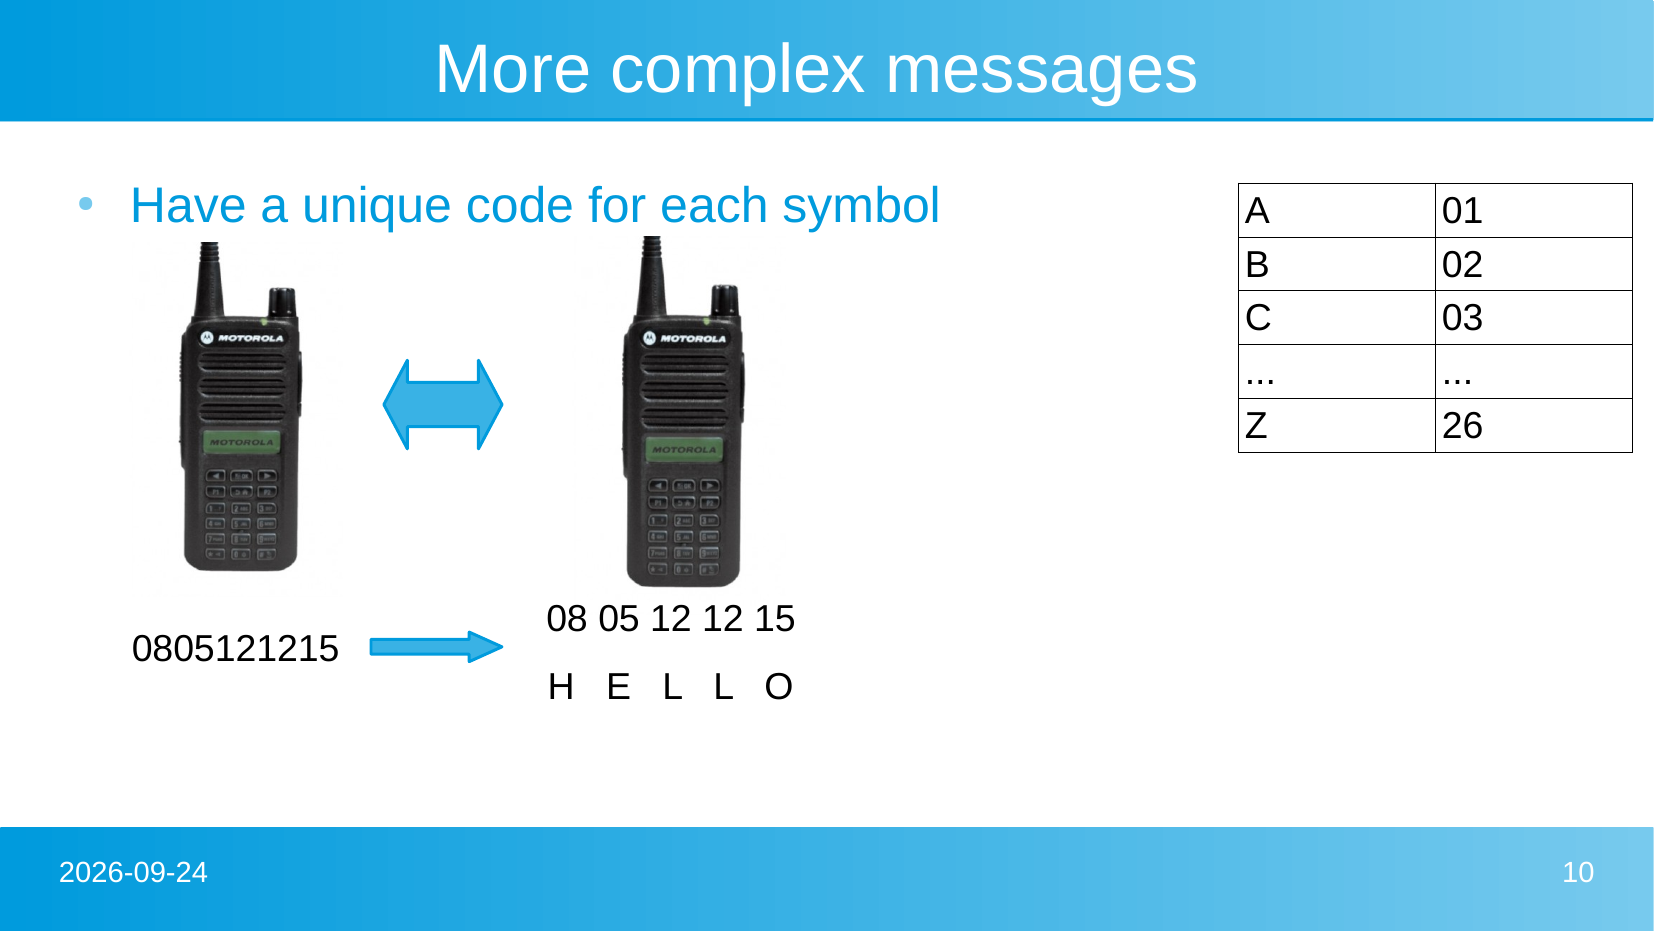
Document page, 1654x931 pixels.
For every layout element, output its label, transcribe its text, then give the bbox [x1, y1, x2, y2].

table_header A [1239, 184, 1435, 237]
list Have a unique code for each symbol [59, 177, 1595, 768]
title More complex messages [59, 29, 1595, 108]
text_box 0805121215 [117, 620, 376, 761]
table_cell C [1239, 291, 1435, 344]
picture [59, 242, 414, 597]
text_box [383, 360, 503, 449]
picture [501, 236, 857, 615]
table_cell ... [1239, 345, 1435, 398]
table_cell B [1239, 238, 1435, 290]
table_cell 26 [1436, 399, 1632, 452]
text_box 08 05 12 12 15 [531, 590, 1227, 648]
table_cell Z [1239, 399, 1435, 452]
table_cell ... [1436, 345, 1632, 398]
table_header 01 [1436, 184, 1632, 237]
table_cell 03 [1436, 291, 1632, 344]
text_box H E L L O [532, 658, 1221, 716]
table_cell 02 [1436, 238, 1632, 290]
text_box [370, 632, 502, 662]
